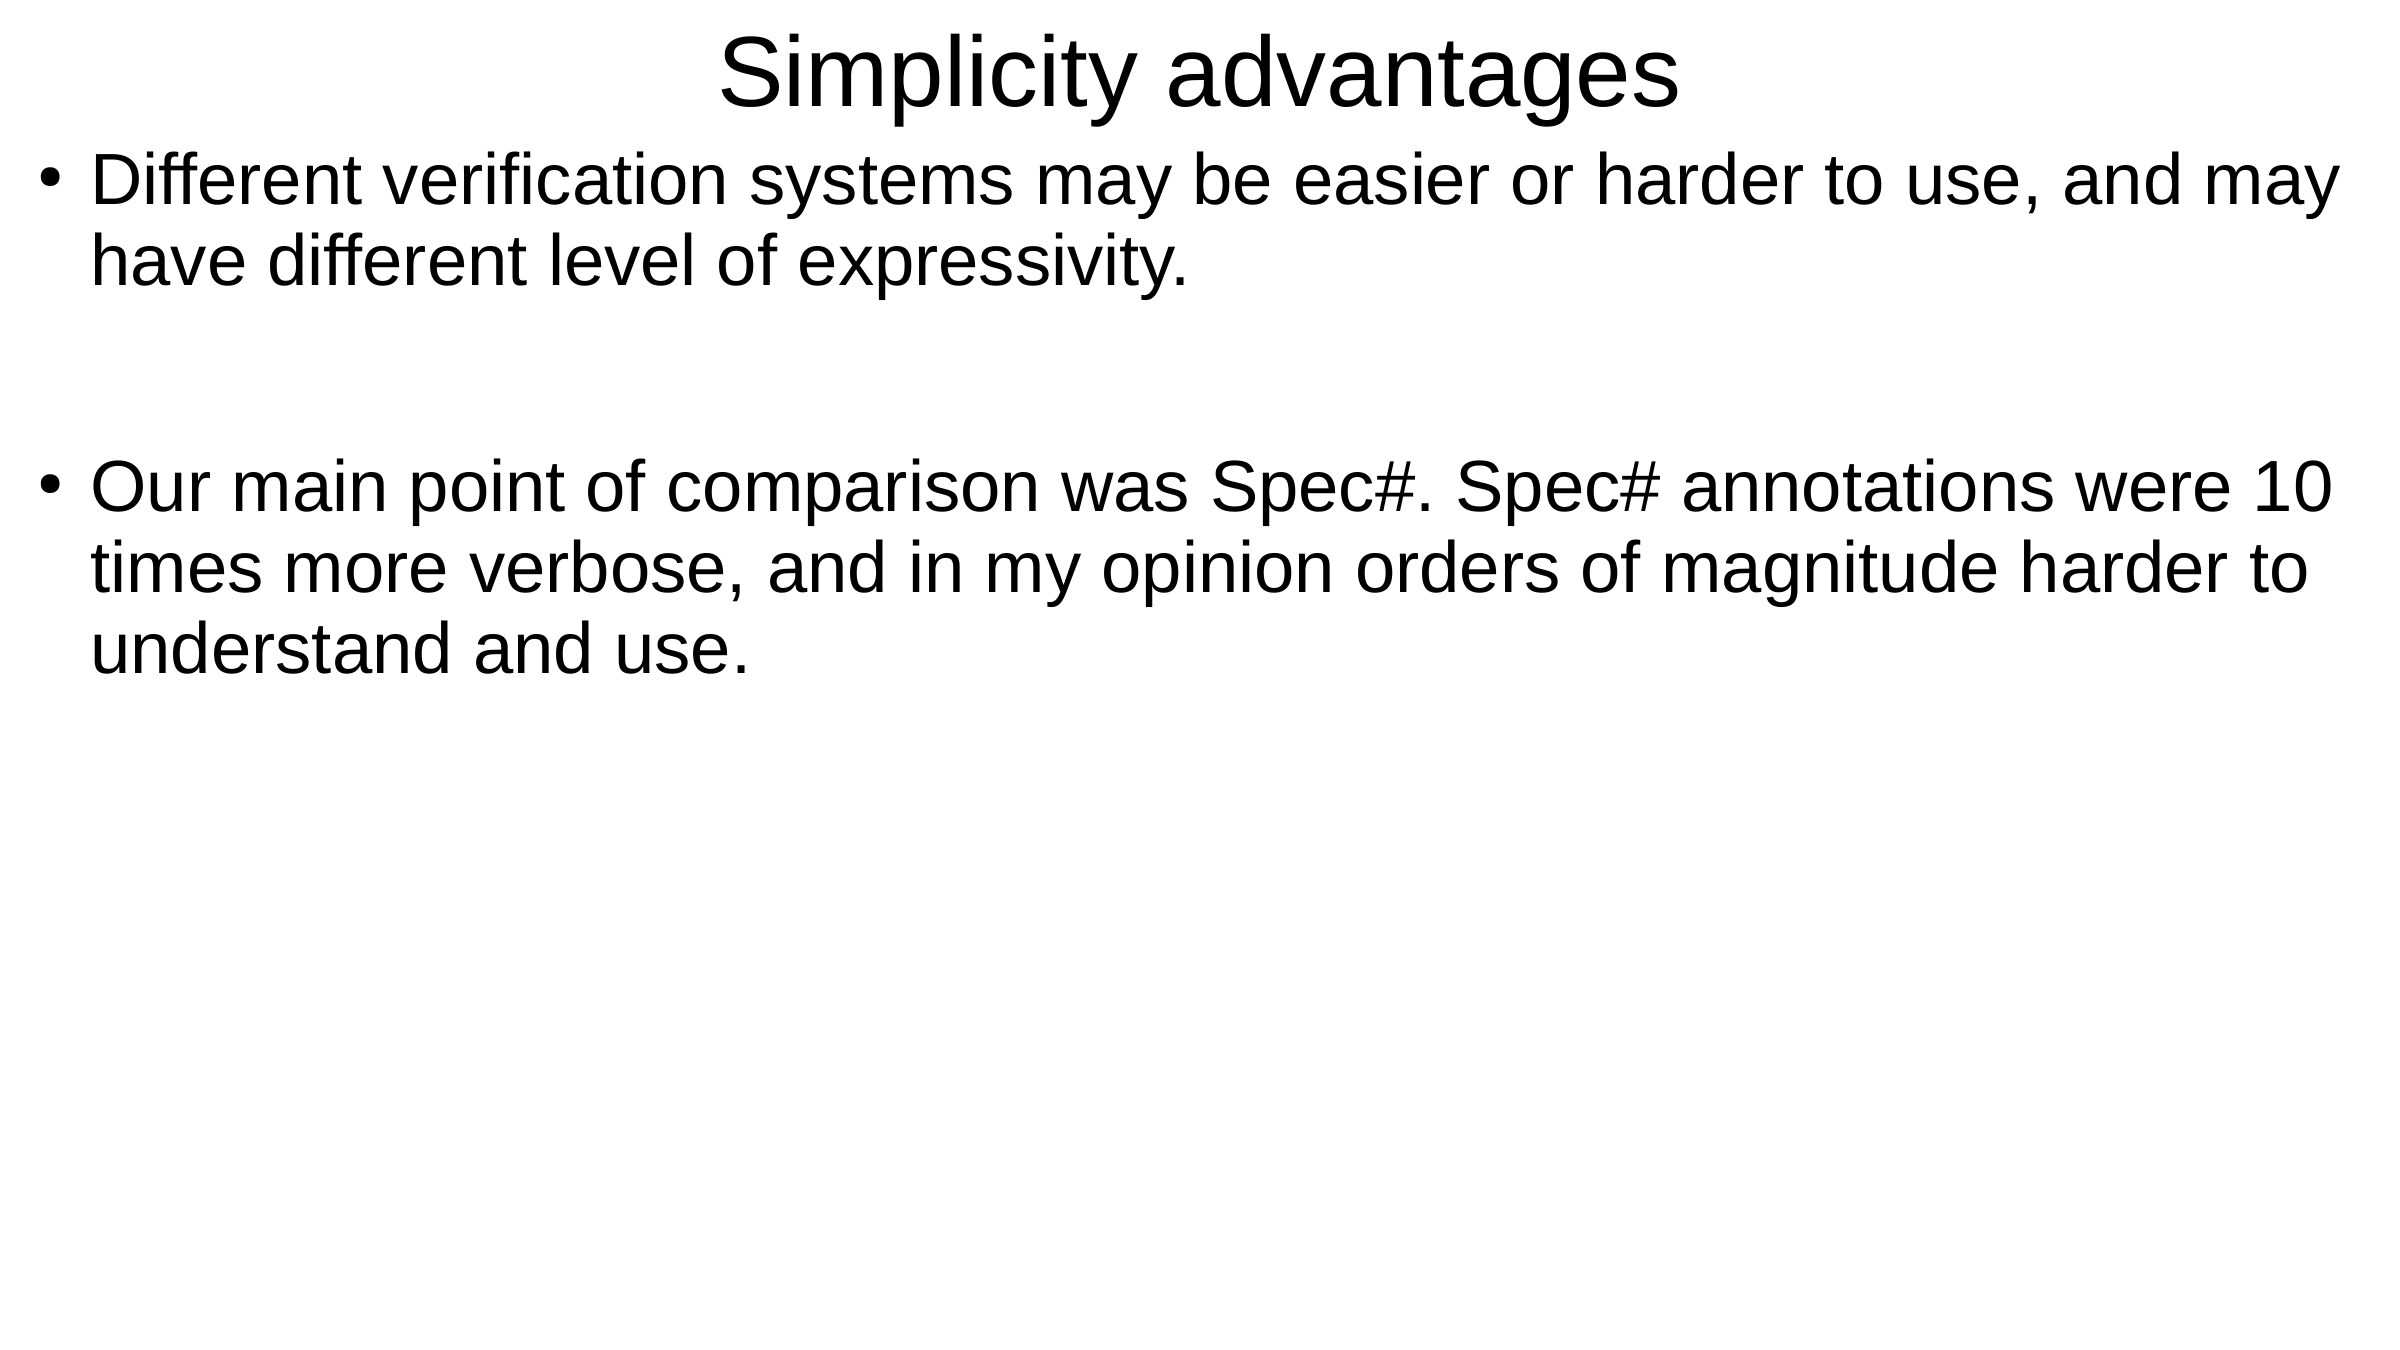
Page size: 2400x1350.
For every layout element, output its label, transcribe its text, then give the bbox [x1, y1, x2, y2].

title Simplicity advantages [120, 0, 2280, 138]
list Different verification systems may be easier or harder to use, and may have different level of expressivity. Our main point of comparison was Spec#. Spec# annotations were 10 times more verbose, and in my opinion orders of magnitude harder to understand and use. [19, 138, 2375, 1321]
